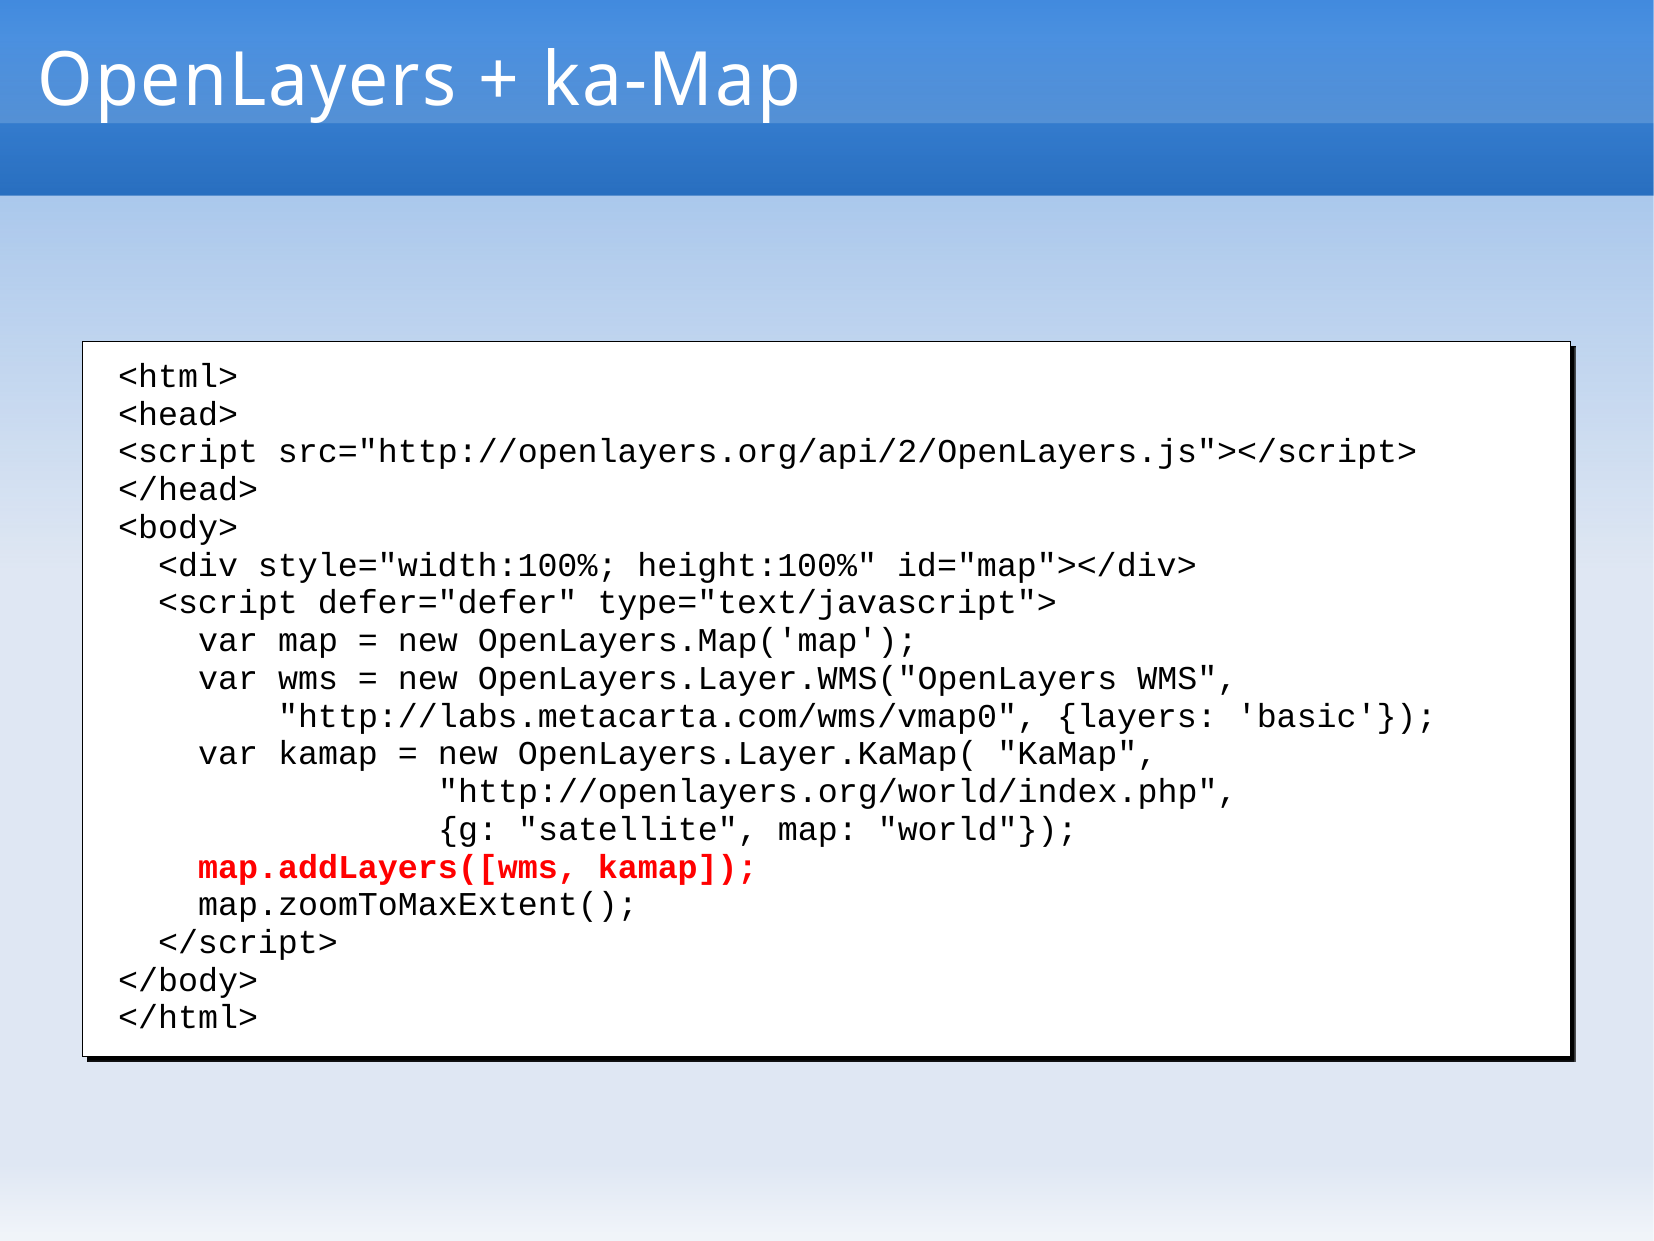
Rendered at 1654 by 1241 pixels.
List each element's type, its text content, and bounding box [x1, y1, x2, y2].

picture [0, 0, 1654, 1241]
subtitle <html> <head> <script src="http://openlayers.org/api/2/OpenLayers.js"></script> </head> <body> <div style="width:100%; height:100%" id="map"></div> <script defer="defer" type="text/javascript"> var map = new OpenLayers.Map('map'); var wms = new OpenLayers.Layer.WMS("OpenLayers WMS", "http://labs.metacarta.com/wms/vmap0", {layers: 'basic'}); var kamap = new OpenLayers.Layer.KaMap( "KaMap", "http://openlayers.org/world/index.php", {g: "satellite", map: "world"}); map.addLayers([wms, kamap]); map.zoomToMaxExtent(); </script> </body> </html> [82, 341, 1571, 1057]
title OpenLayers + ka-Map [37, 2, 1463, 151]
